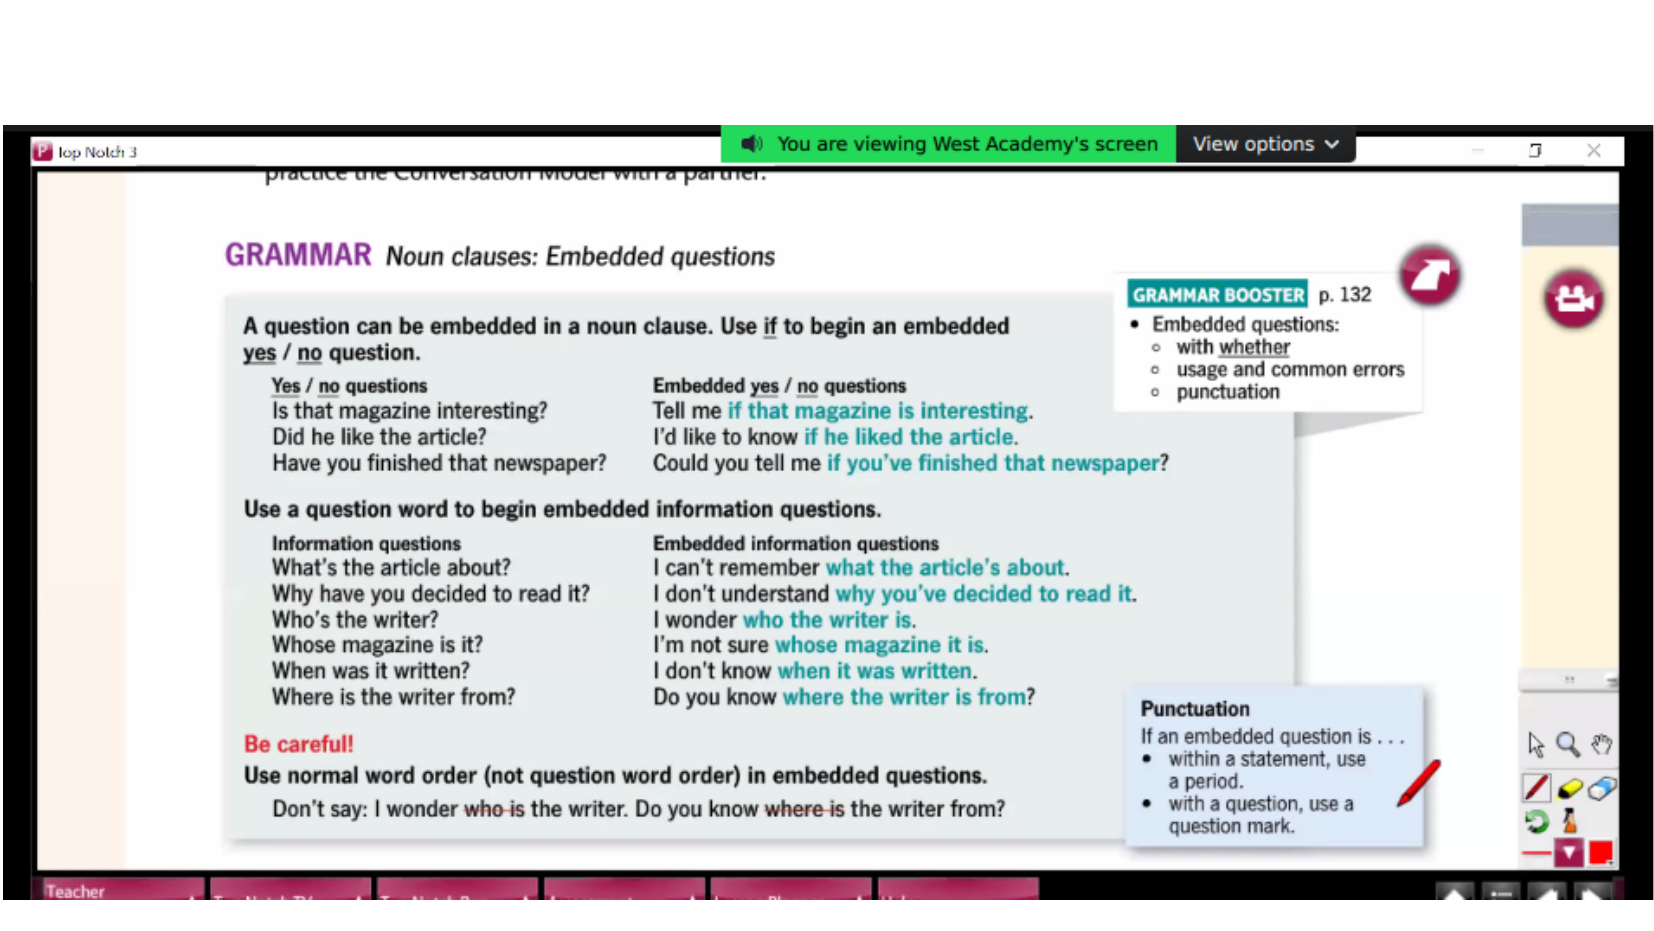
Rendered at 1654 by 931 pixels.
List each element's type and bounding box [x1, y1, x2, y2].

picture [3, 125, 1654, 901]
